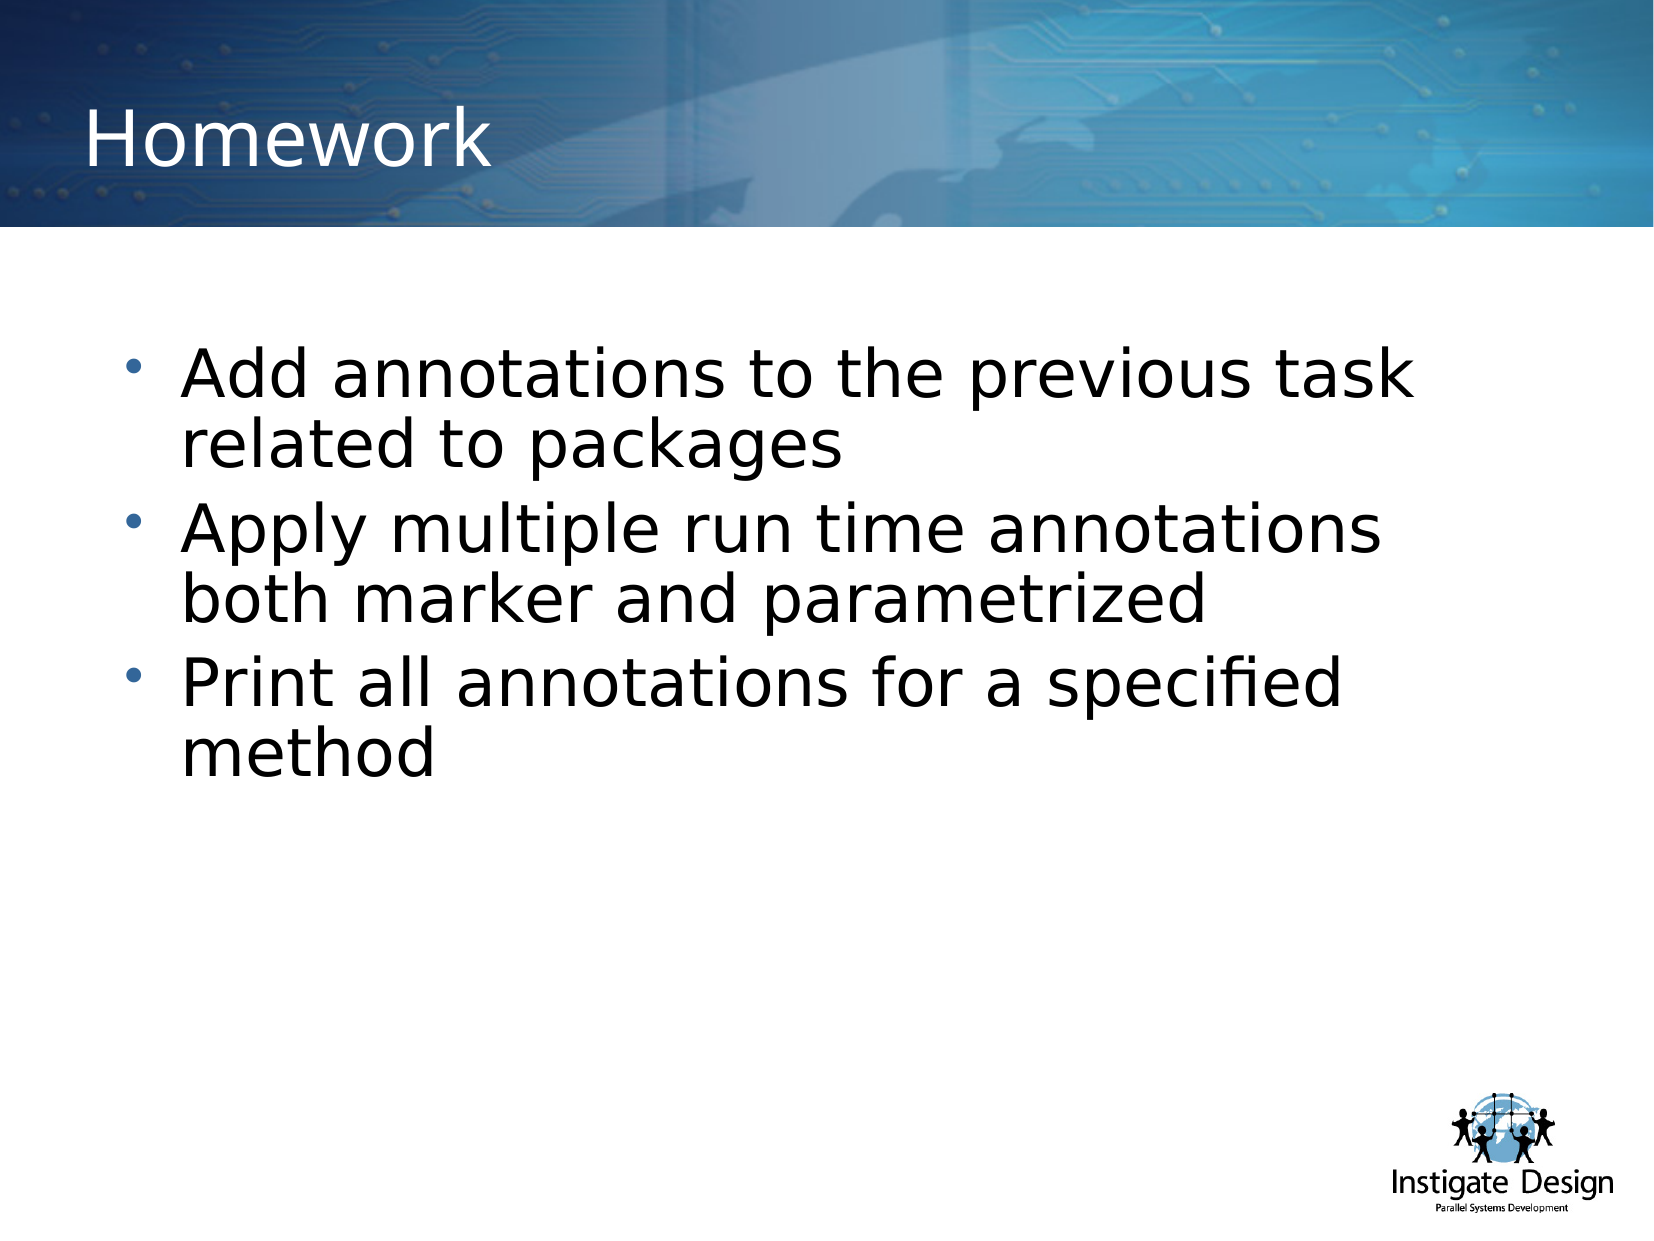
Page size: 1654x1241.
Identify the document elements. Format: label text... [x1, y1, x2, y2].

picture [1393, 1093, 1613, 1213]
title Homework [82, 49, 1570, 228]
picture [0, 0, 1654, 227]
list Add annotations to the previous task related to packages Apply multiple run time annotations both marker and parametrized Print all annotations for a specified method [68, 341, 1557, 1209]
